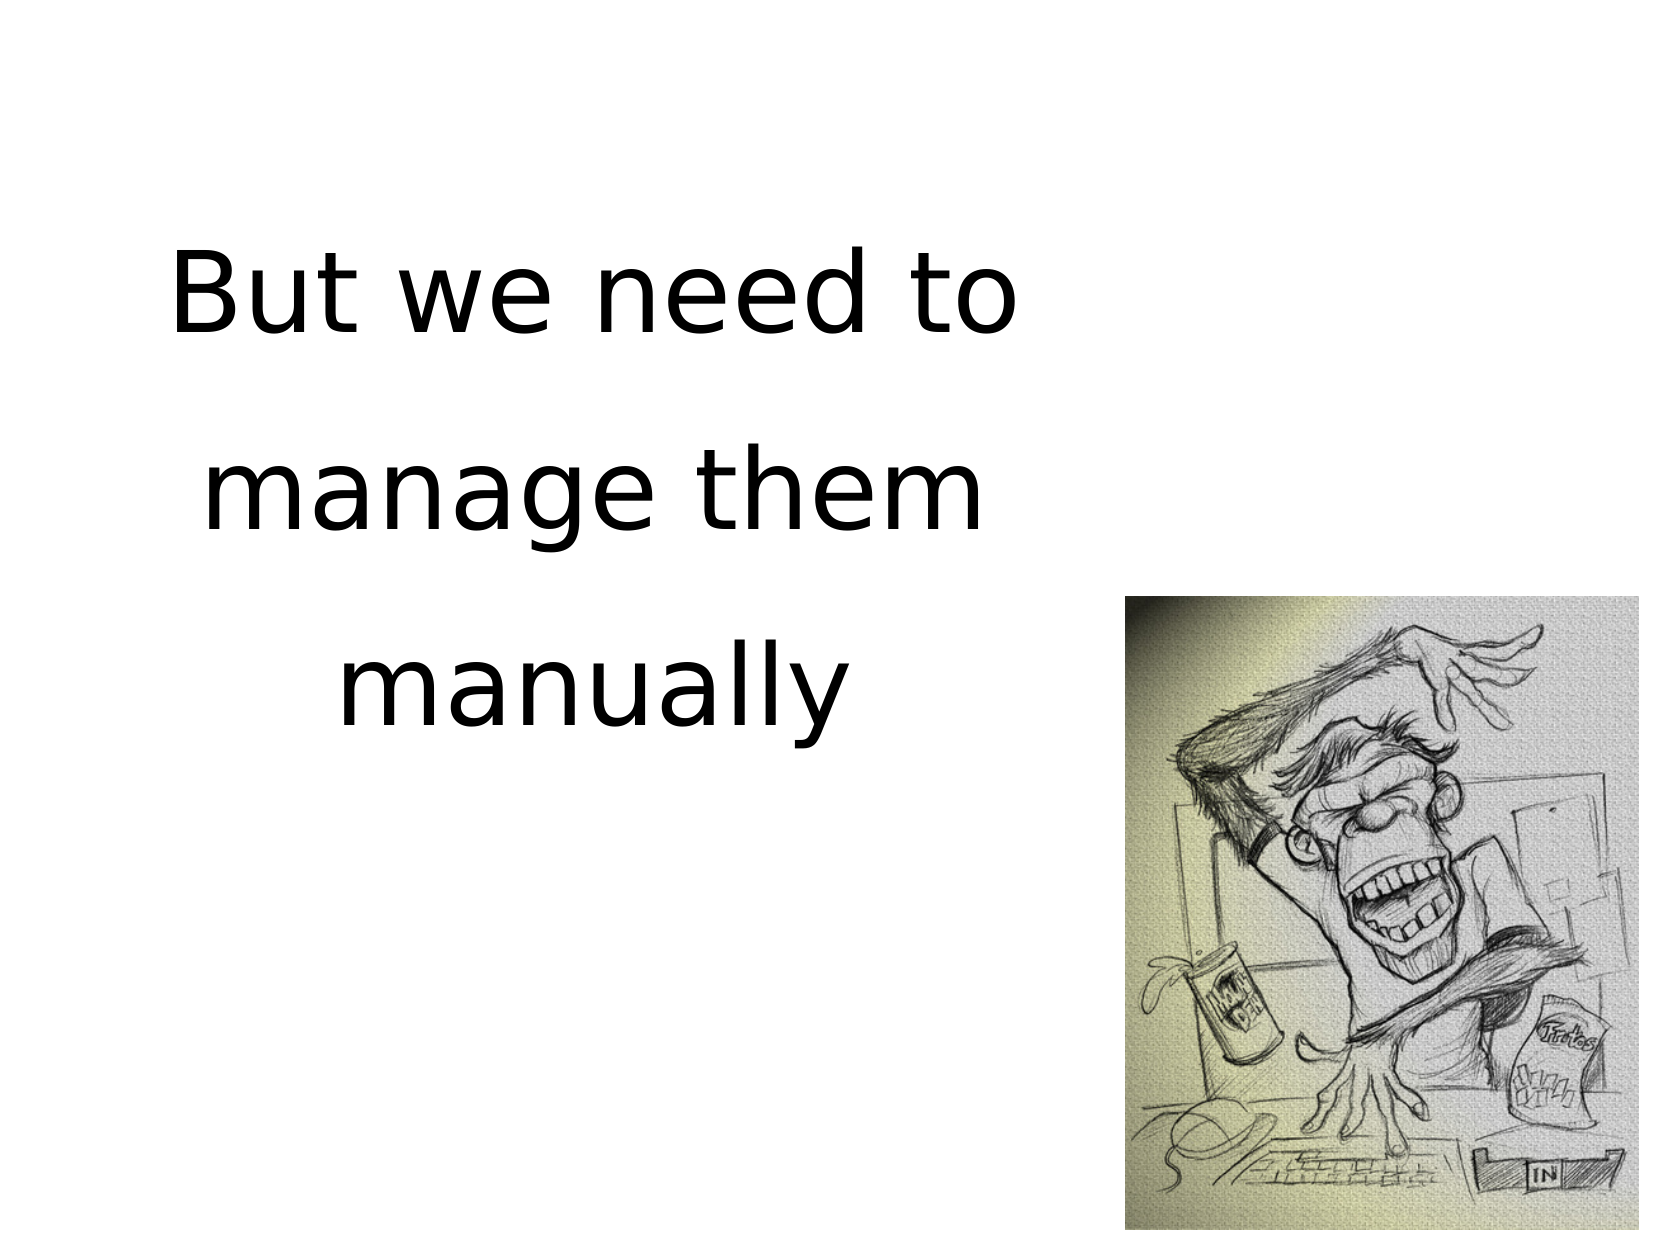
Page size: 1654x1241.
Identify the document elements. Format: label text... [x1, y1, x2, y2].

title But we need to manage them manually [45, 150, 1144, 766]
picture [1125, 596, 1639, 1231]
text_box [0, 118, 1654, 355]
